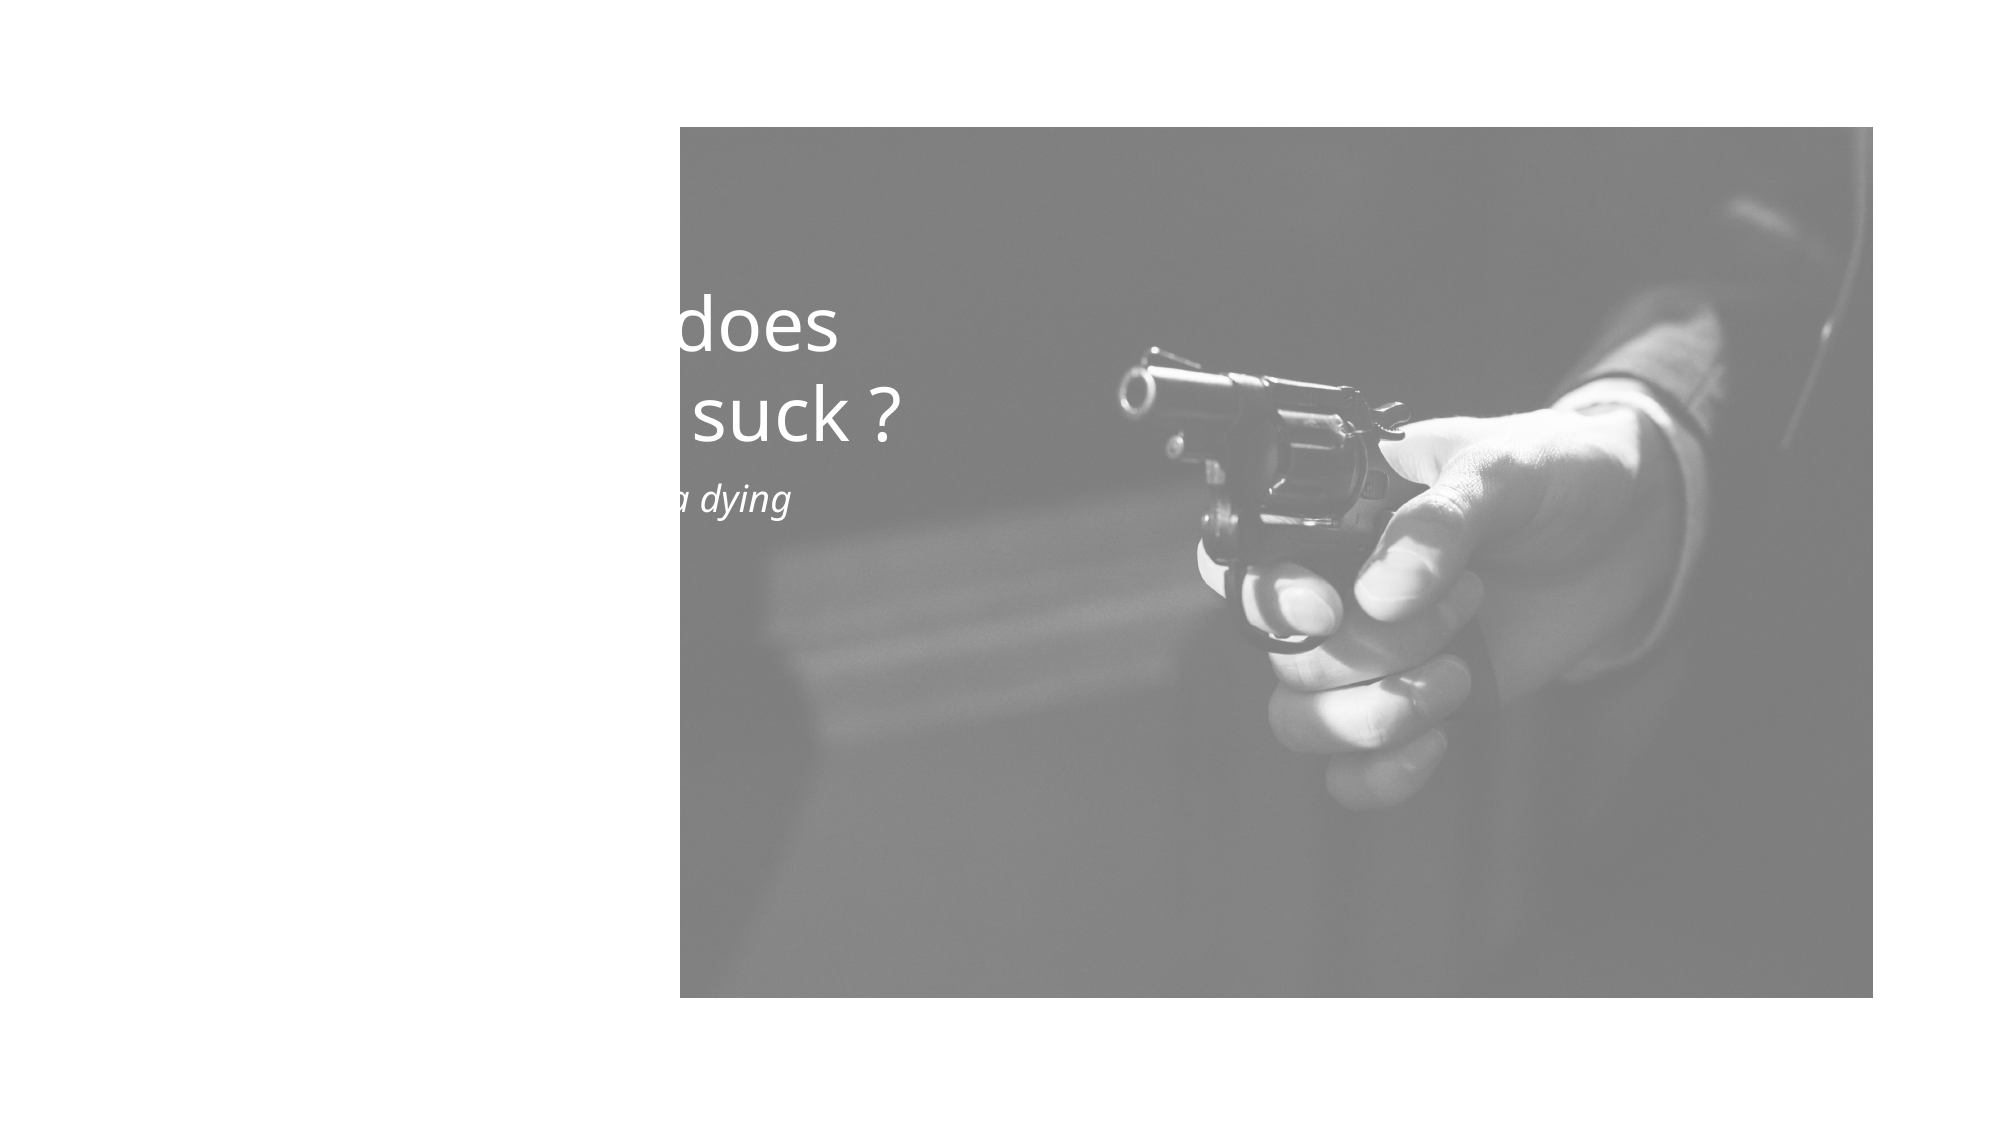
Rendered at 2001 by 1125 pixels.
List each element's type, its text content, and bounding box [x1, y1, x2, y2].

picture [680, 127, 1873, 998]
text_box Why does cinema suck ? [393, 269, 946, 467]
text_box An essay about a dying industry [393, 467, 946, 529]
